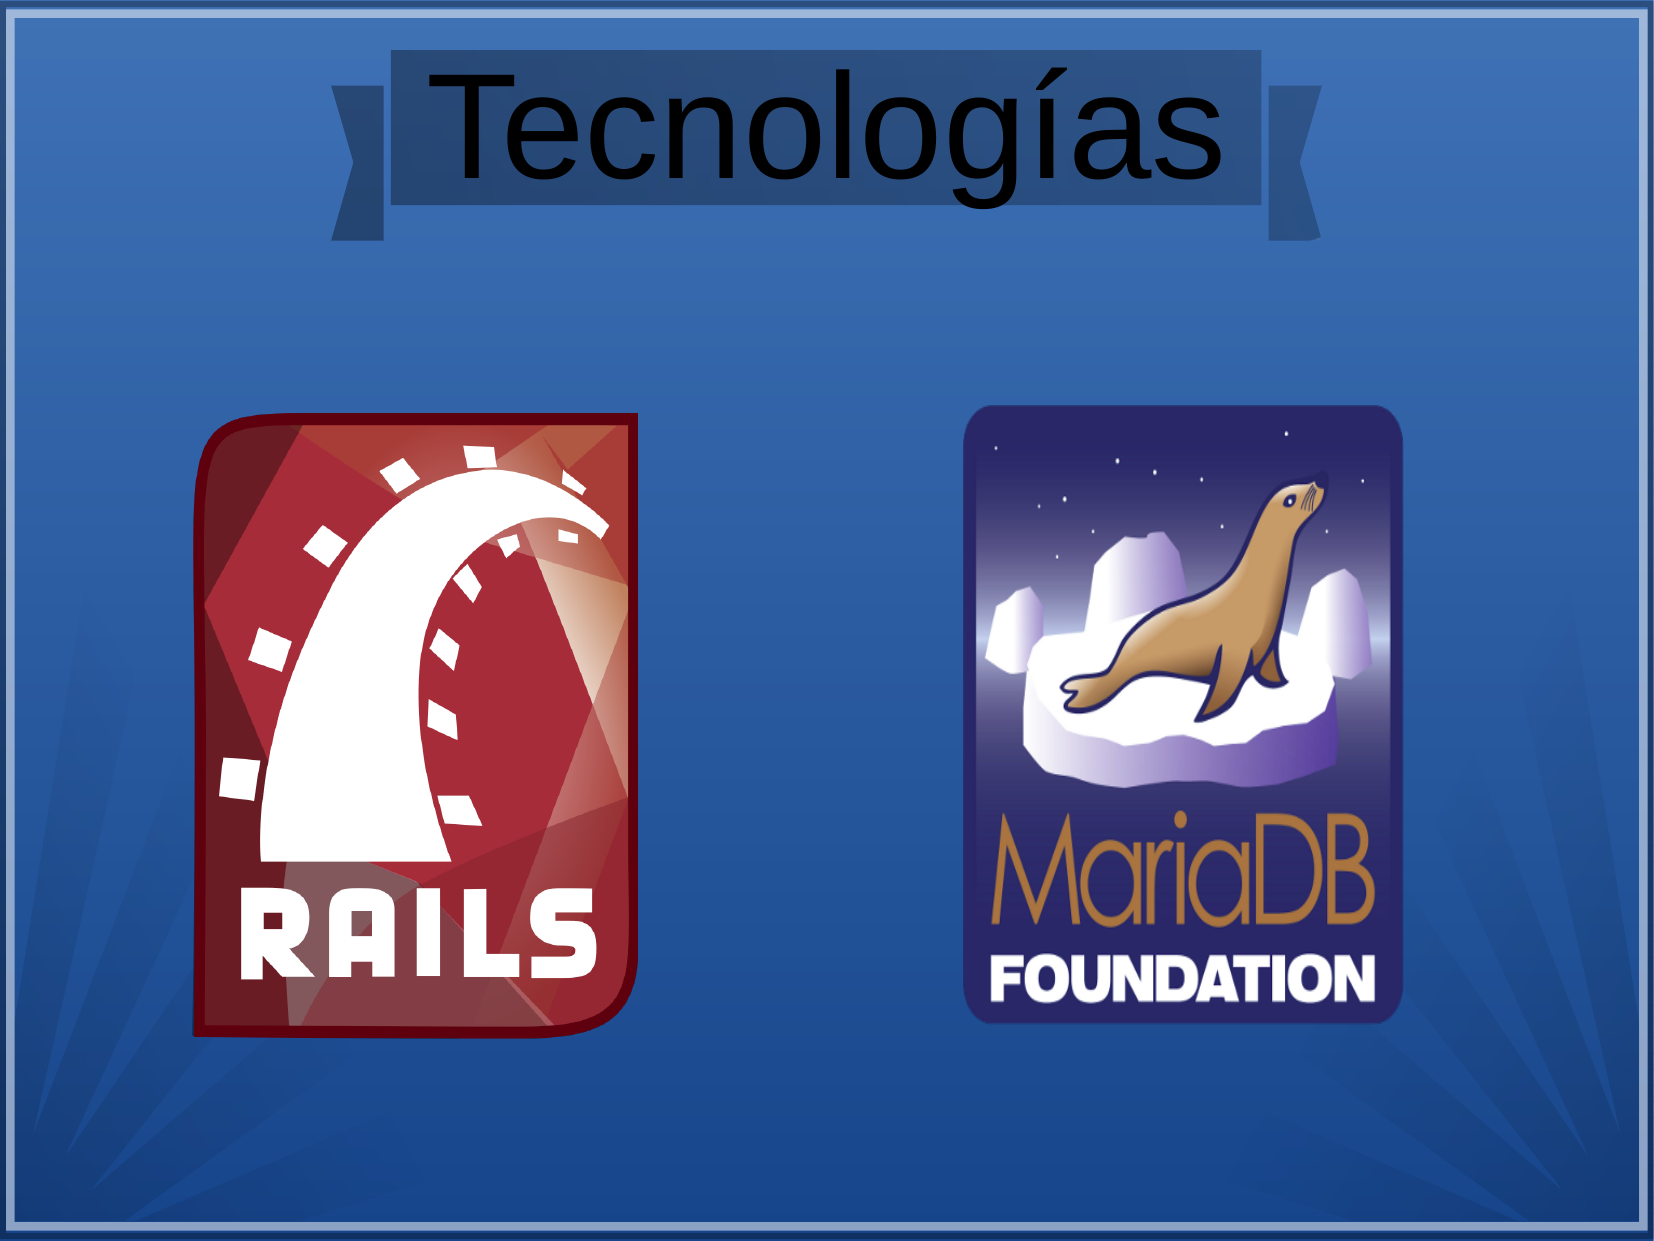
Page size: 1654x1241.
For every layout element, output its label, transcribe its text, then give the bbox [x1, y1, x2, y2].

title Tecnologías [389, 41, 1264, 211]
picture [960, 401, 1406, 1028]
picture [192, 413, 638, 1040]
